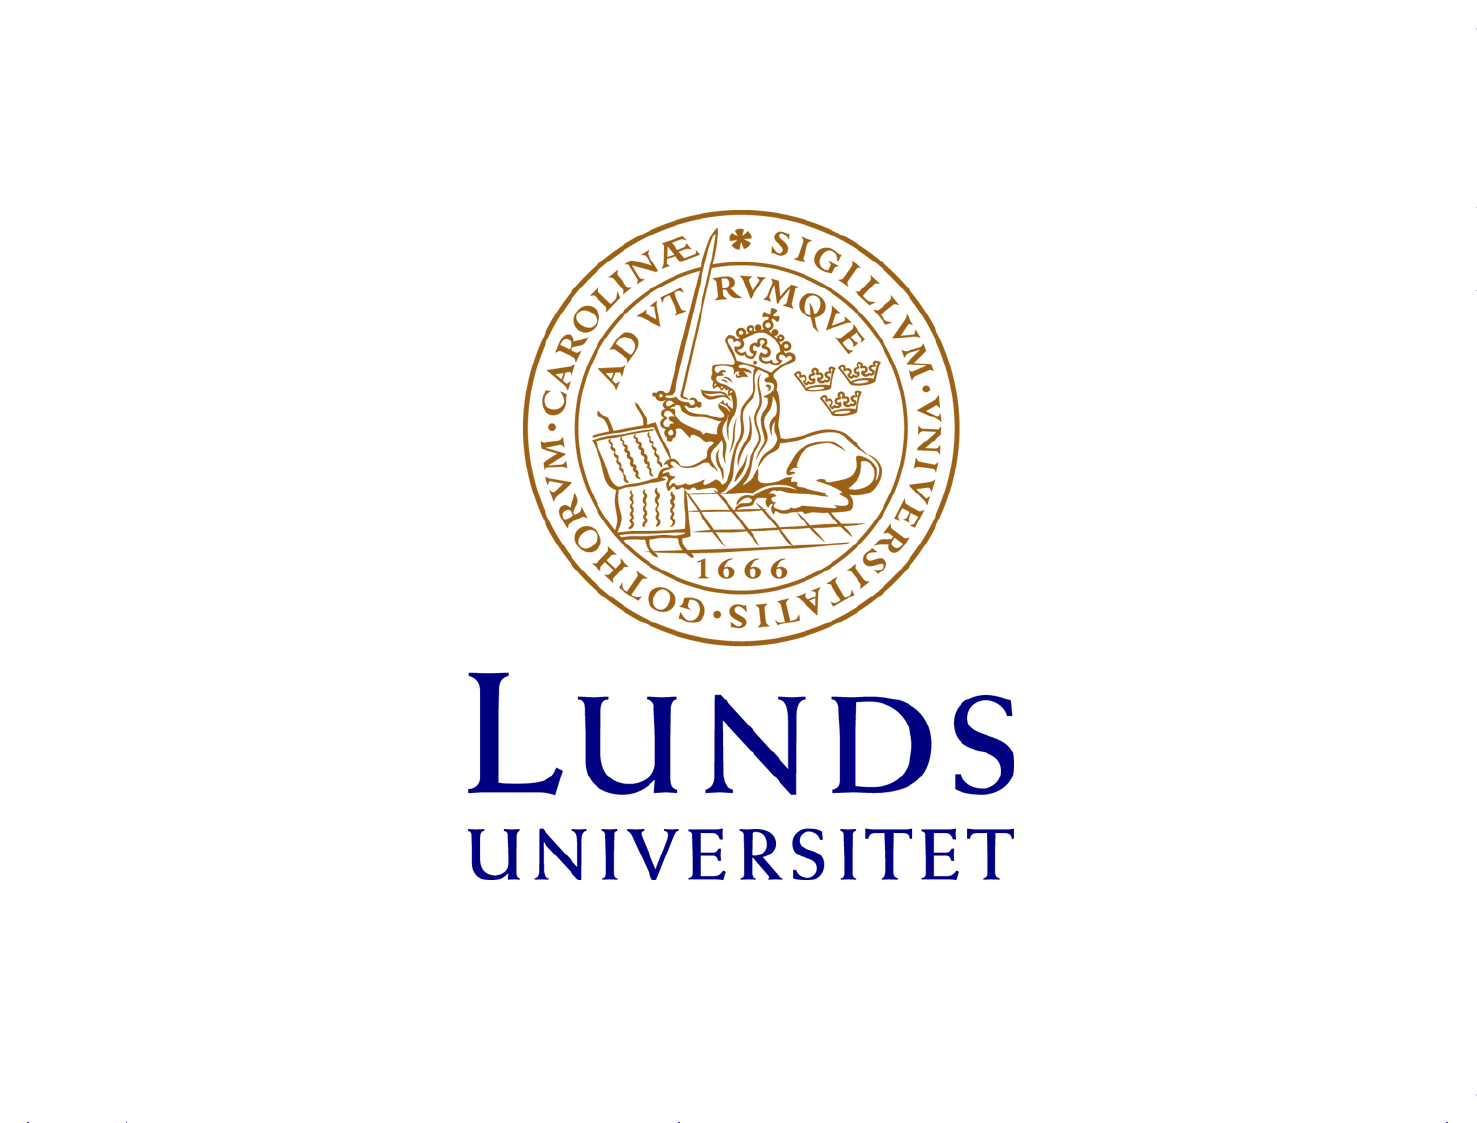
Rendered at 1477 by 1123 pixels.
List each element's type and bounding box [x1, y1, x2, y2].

picture [468, 210, 1014, 880]
